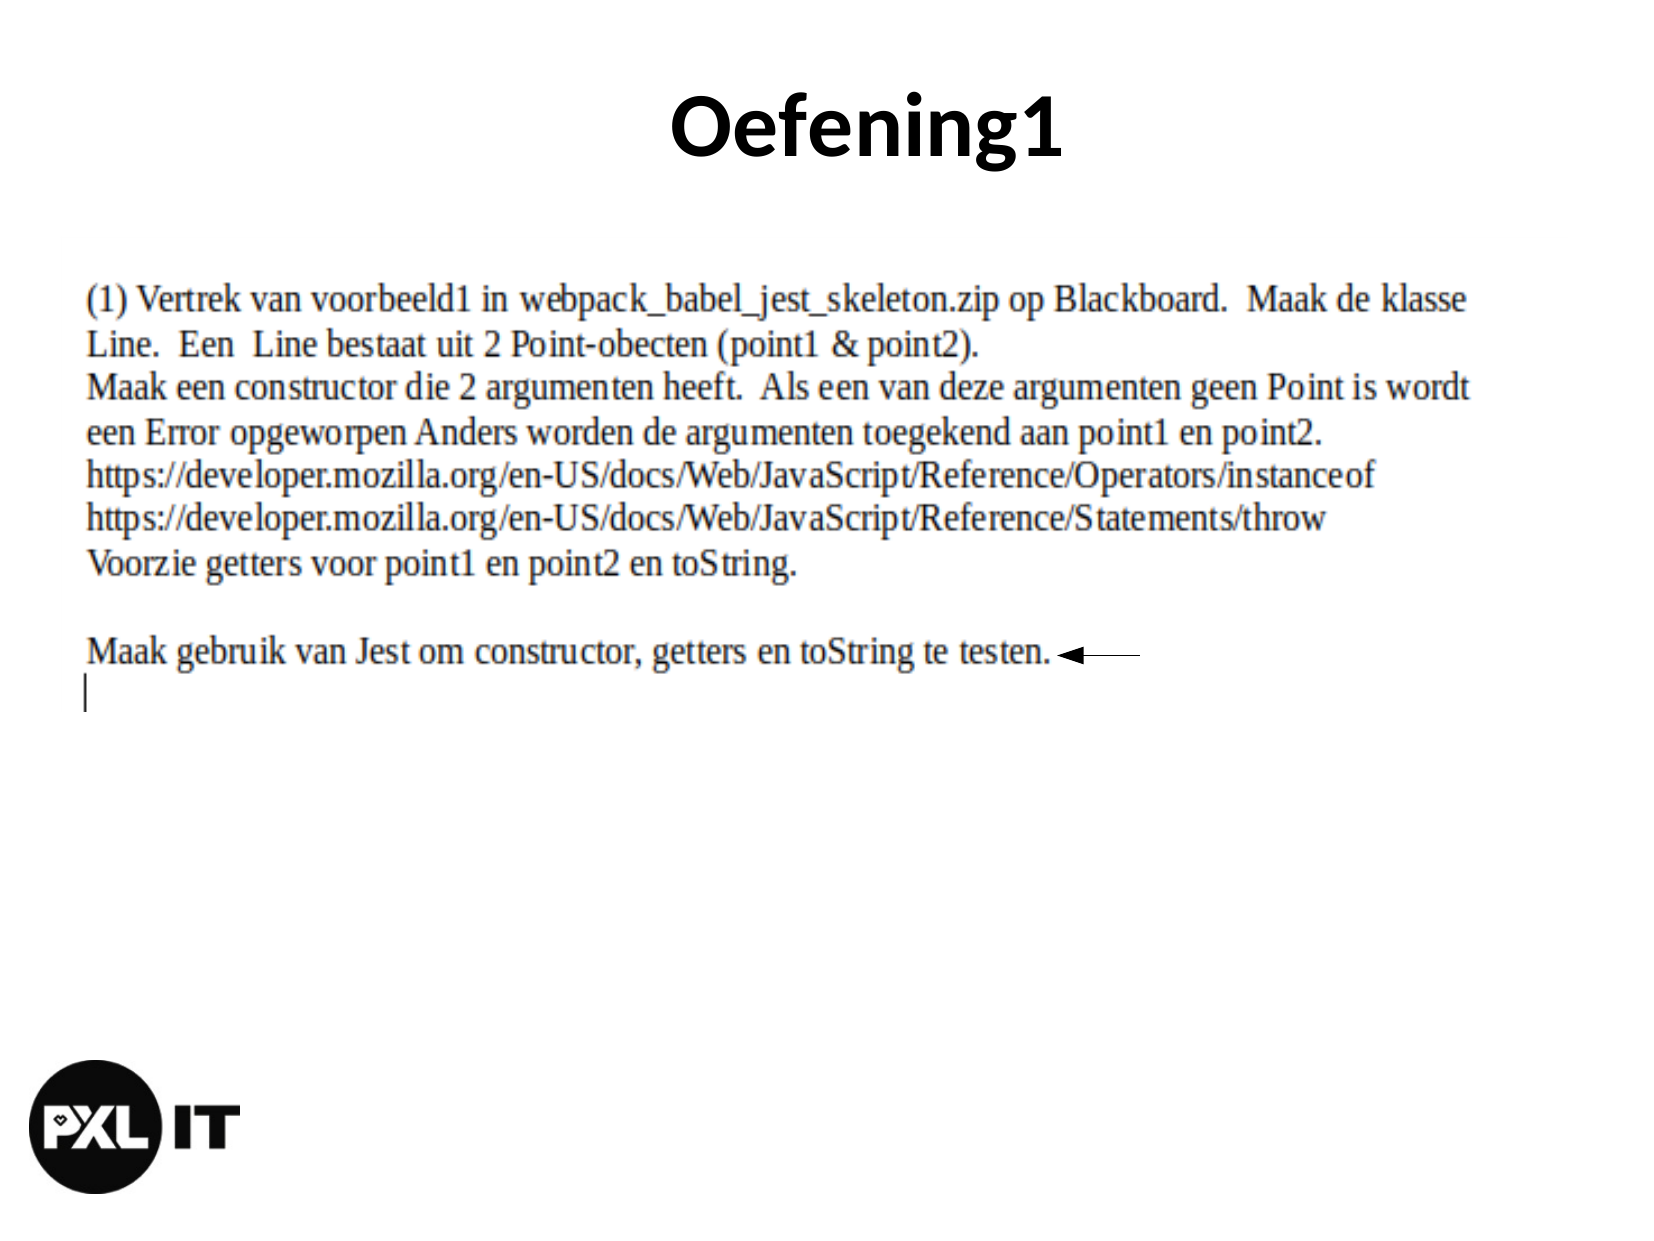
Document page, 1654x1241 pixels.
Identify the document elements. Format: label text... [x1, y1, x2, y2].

picture [29, 1060, 240, 1194]
text_box Oefening1 [196, 56, 1562, 183]
picture [60, 236, 1568, 712]
